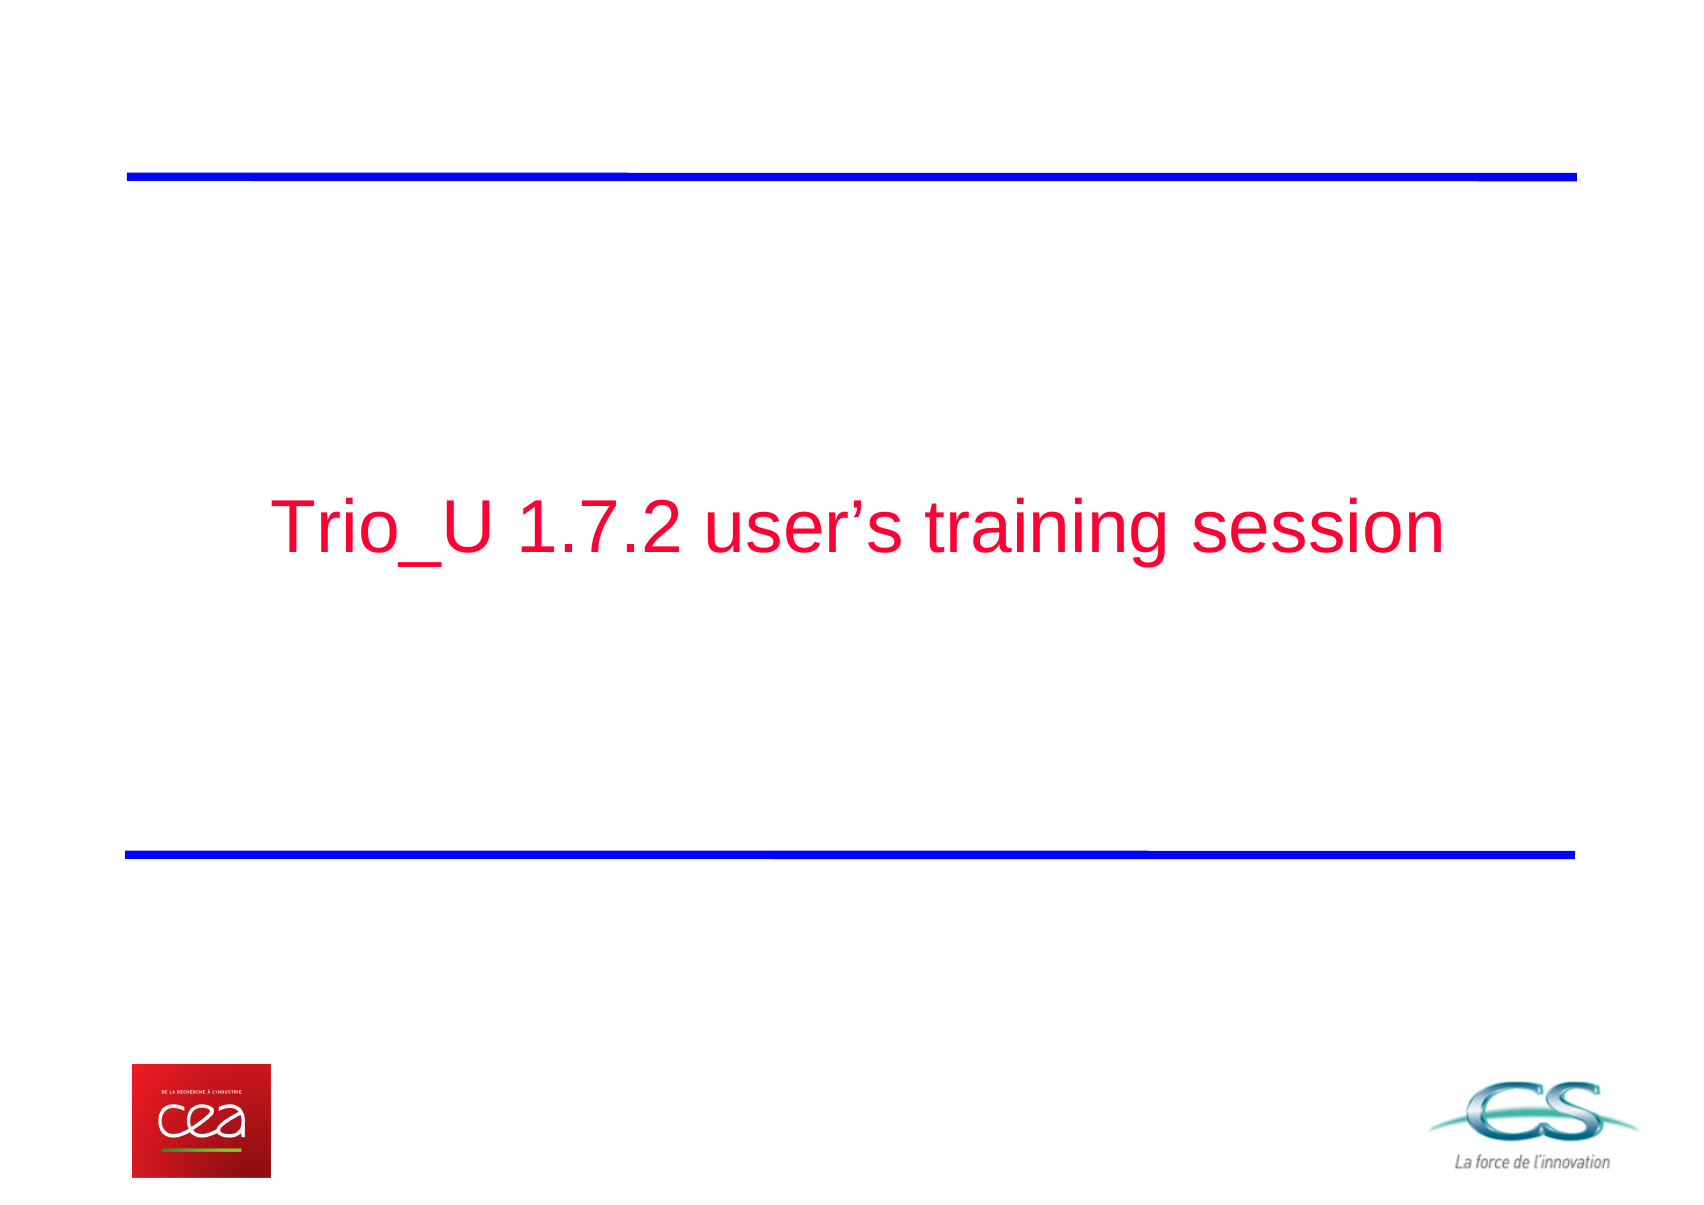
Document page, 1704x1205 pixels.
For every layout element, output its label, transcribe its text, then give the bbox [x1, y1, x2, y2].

picture [1423, 1072, 1648, 1179]
picture [132, 1064, 271, 1178]
title Trio_U 1.7.2 user’s training session [255, 435, 1486, 610]
